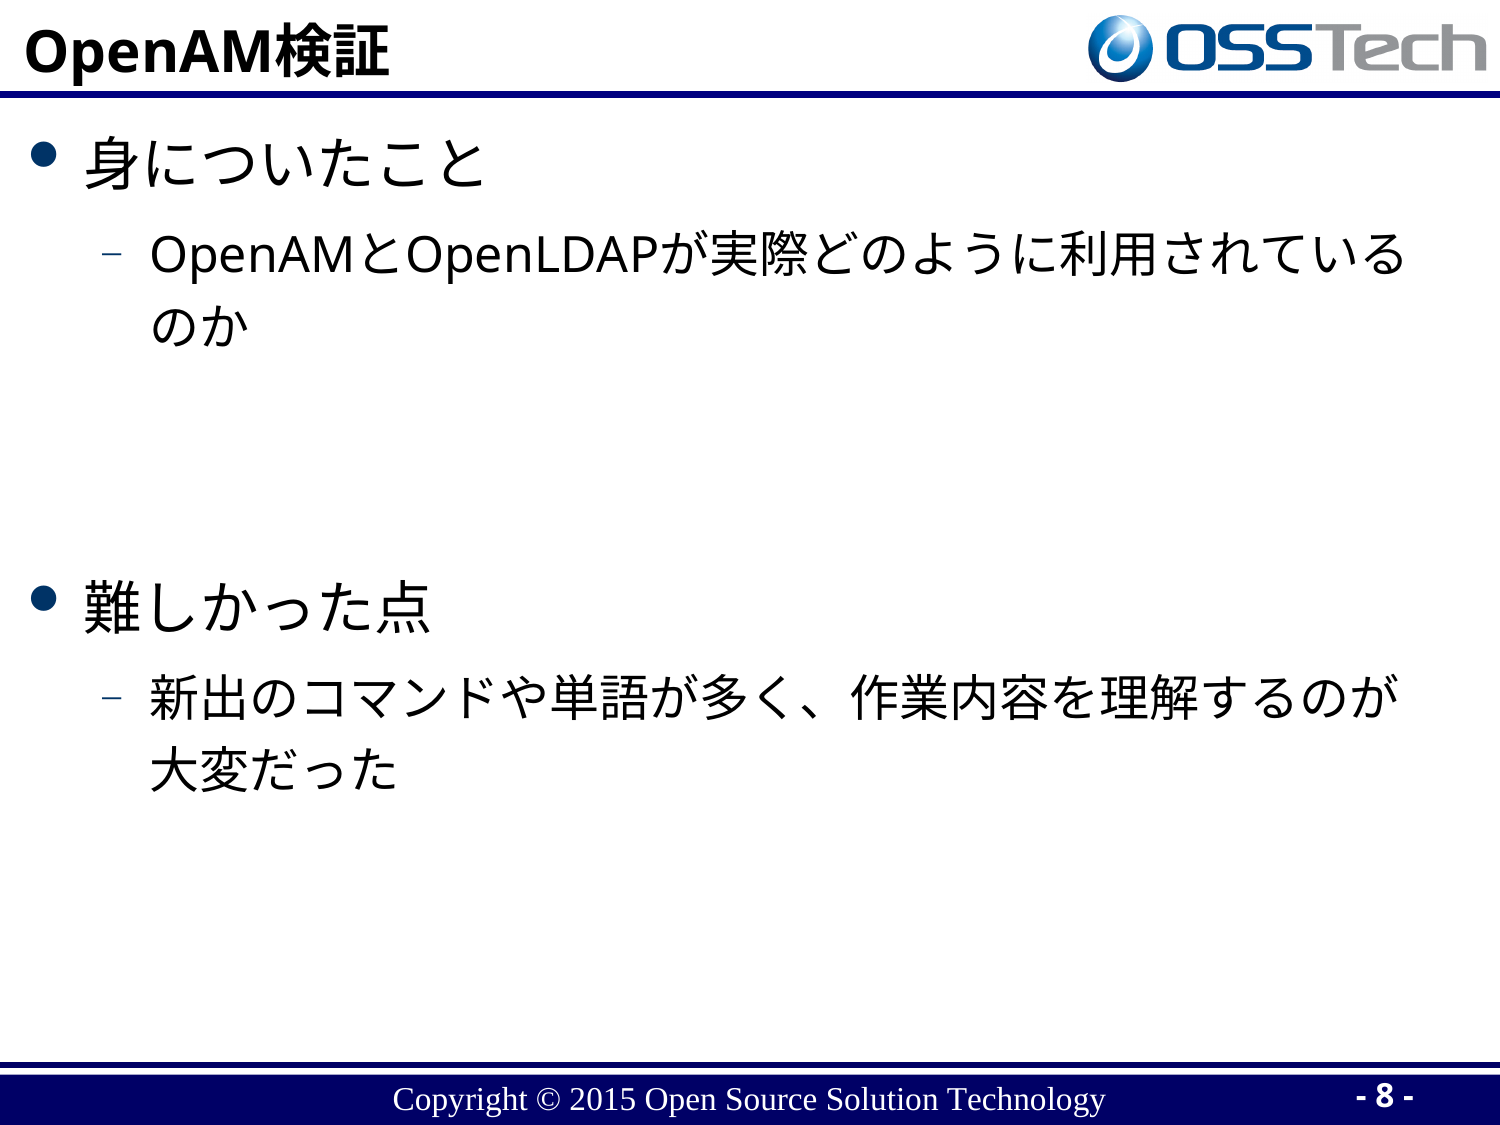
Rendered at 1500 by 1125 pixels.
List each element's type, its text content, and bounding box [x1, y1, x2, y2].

title OpenAM検証 [23, 5, 1087, 95]
picture [1087, 13, 1488, 83]
list 身についたこと OpenAMとOpenLDAPが実際どのように利用されているのか 難しかった点 新出のコマンドや単語が多く、作業内容を理解するのが大変だった [27, 117, 1431, 1029]
